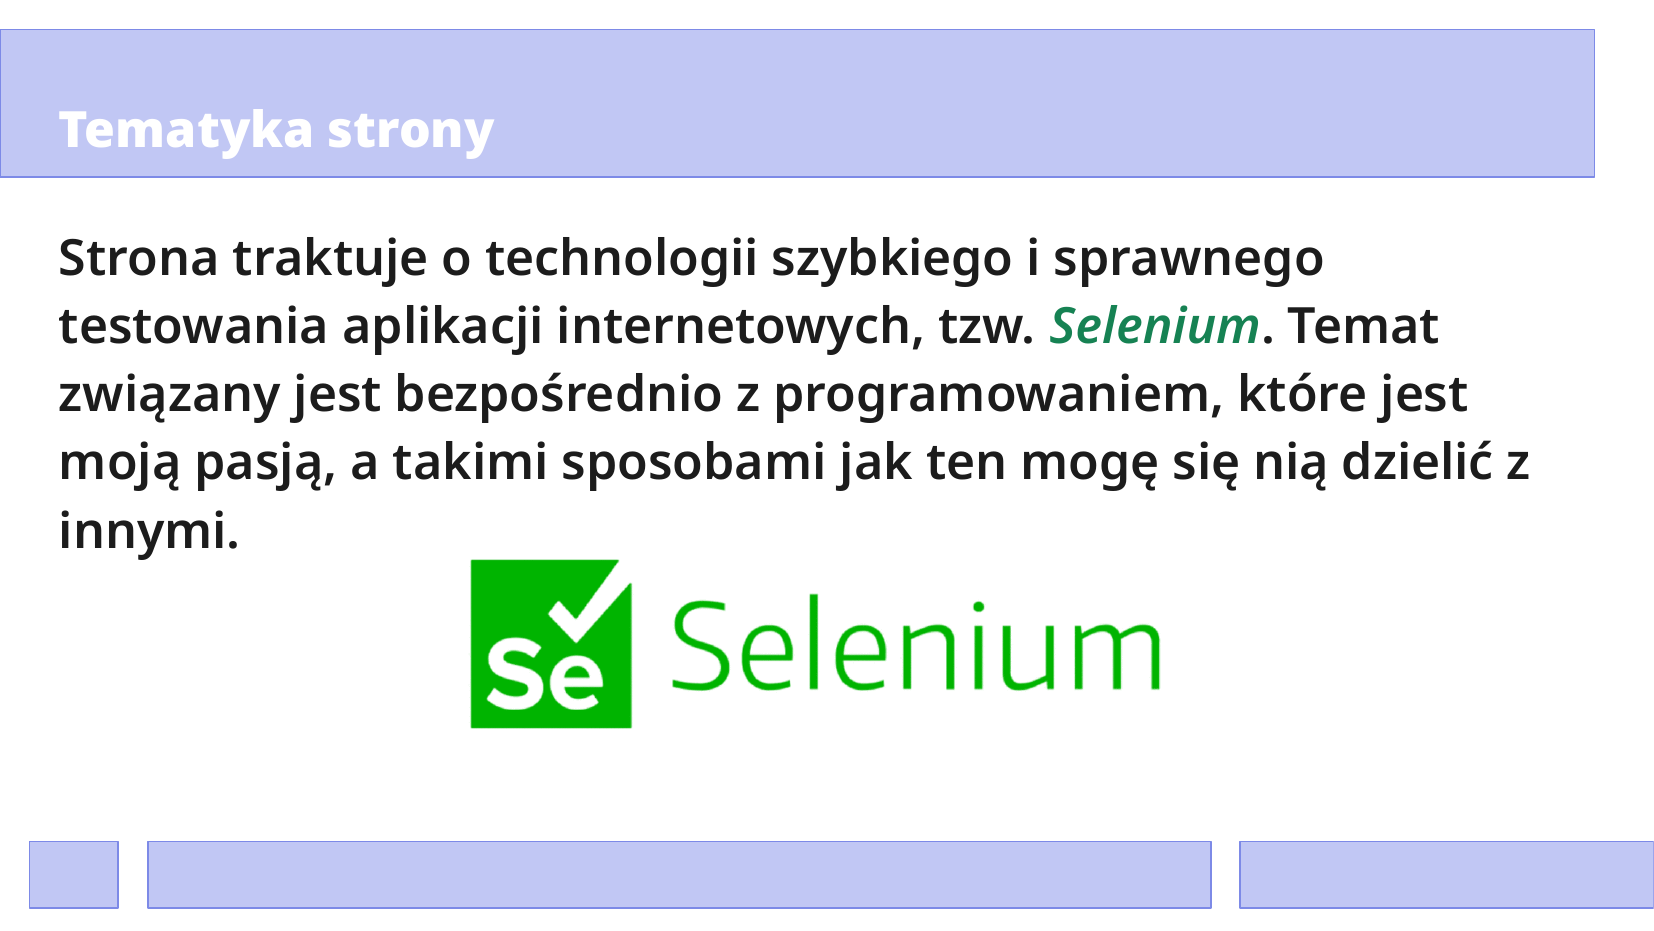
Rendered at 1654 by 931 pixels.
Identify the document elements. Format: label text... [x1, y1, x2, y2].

list Strona traktuje o technologii szybkiego i sprawnego testowania aplikacji internetowych, tzw. Selenium. Temat związany jest bezpośrednio z programowaniem, które jest moją pasją, a takimi sposobami jak ten mogę się nią dzielić z innymi. [59, 221, 1565, 798]
title Tematyka strony [59, 44, 1595, 163]
picture [442, 501, 1188, 785]
